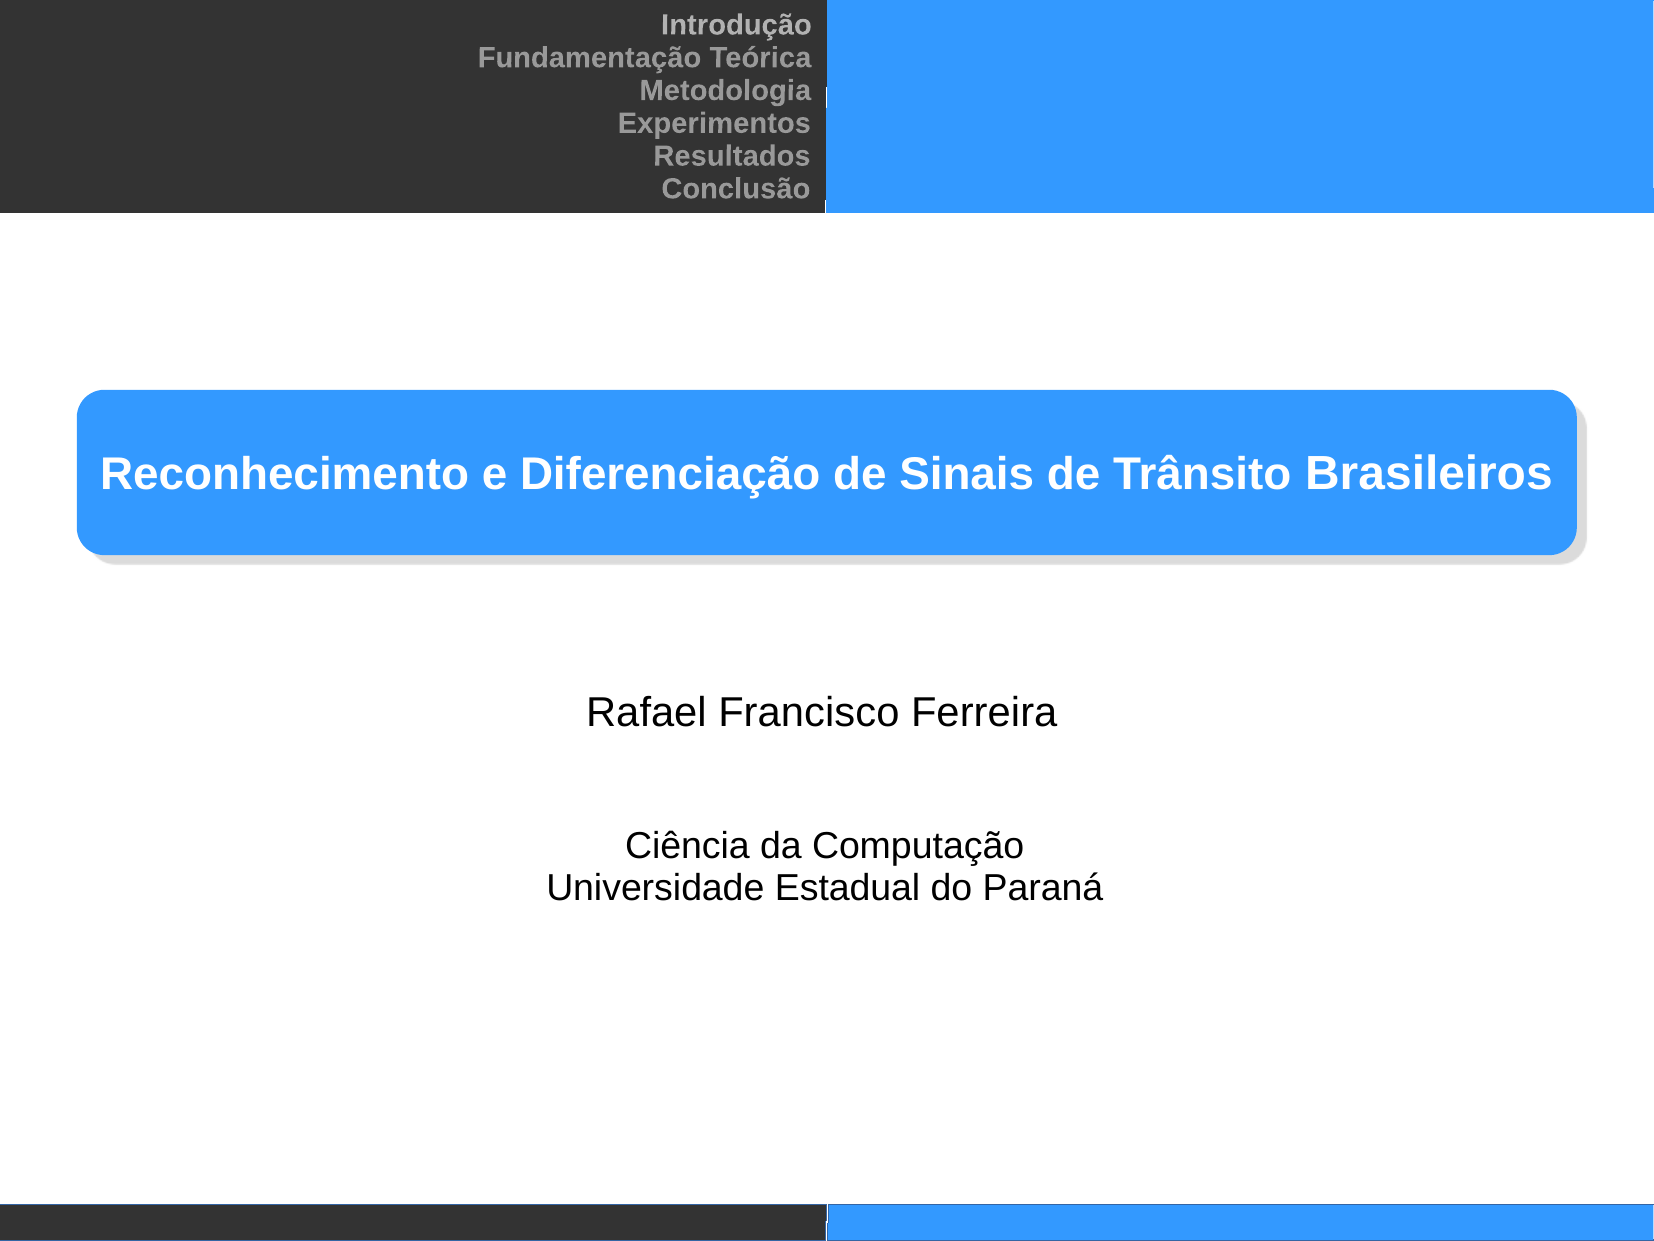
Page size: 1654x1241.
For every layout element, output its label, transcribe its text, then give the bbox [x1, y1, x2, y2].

text_box Introdução Fundamentação Teórica Metodologia Experimentos Resultados Conclusão [0, 0, 827, 213]
text_box [827, 1204, 1654, 1241]
text_box Reconhecimento e Diferenciação de Sinais de Trânsito Brasileiros [76, 389, 1577, 556]
text_box Ciência da Computação Universidade Estadual do Paraná [531, 817, 1123, 928]
text_box [0, 1204, 827, 1241]
text_box Rafael Francisco Ferreira [571, 681, 1083, 743]
text_box [826, 0, 1654, 213]
